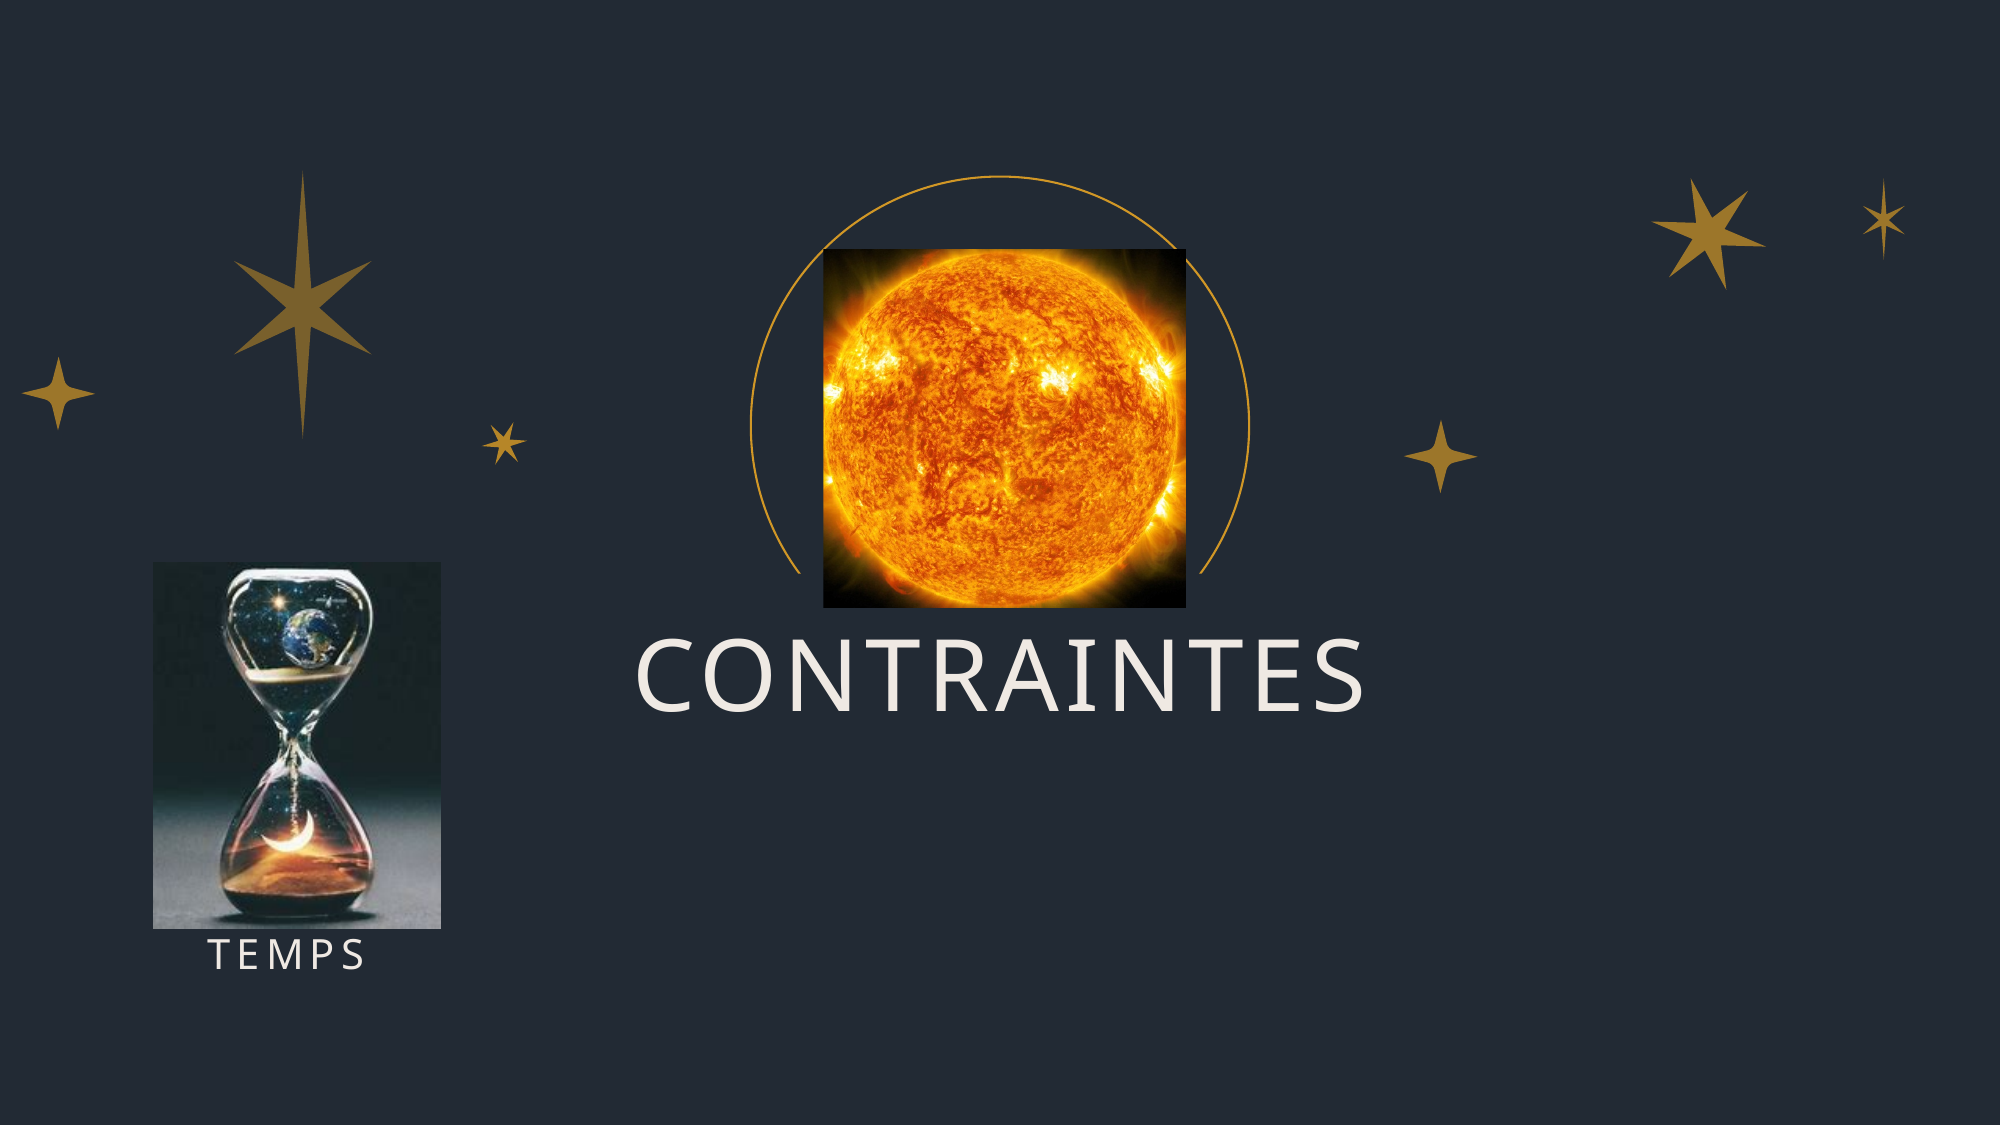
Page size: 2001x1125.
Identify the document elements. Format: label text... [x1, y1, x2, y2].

picture [153, 562, 441, 929]
picture [823, 249, 1186, 608]
subtitle Temps [0, 928, 1111, 989]
title Contraintes [174, 506, 1825, 732]
